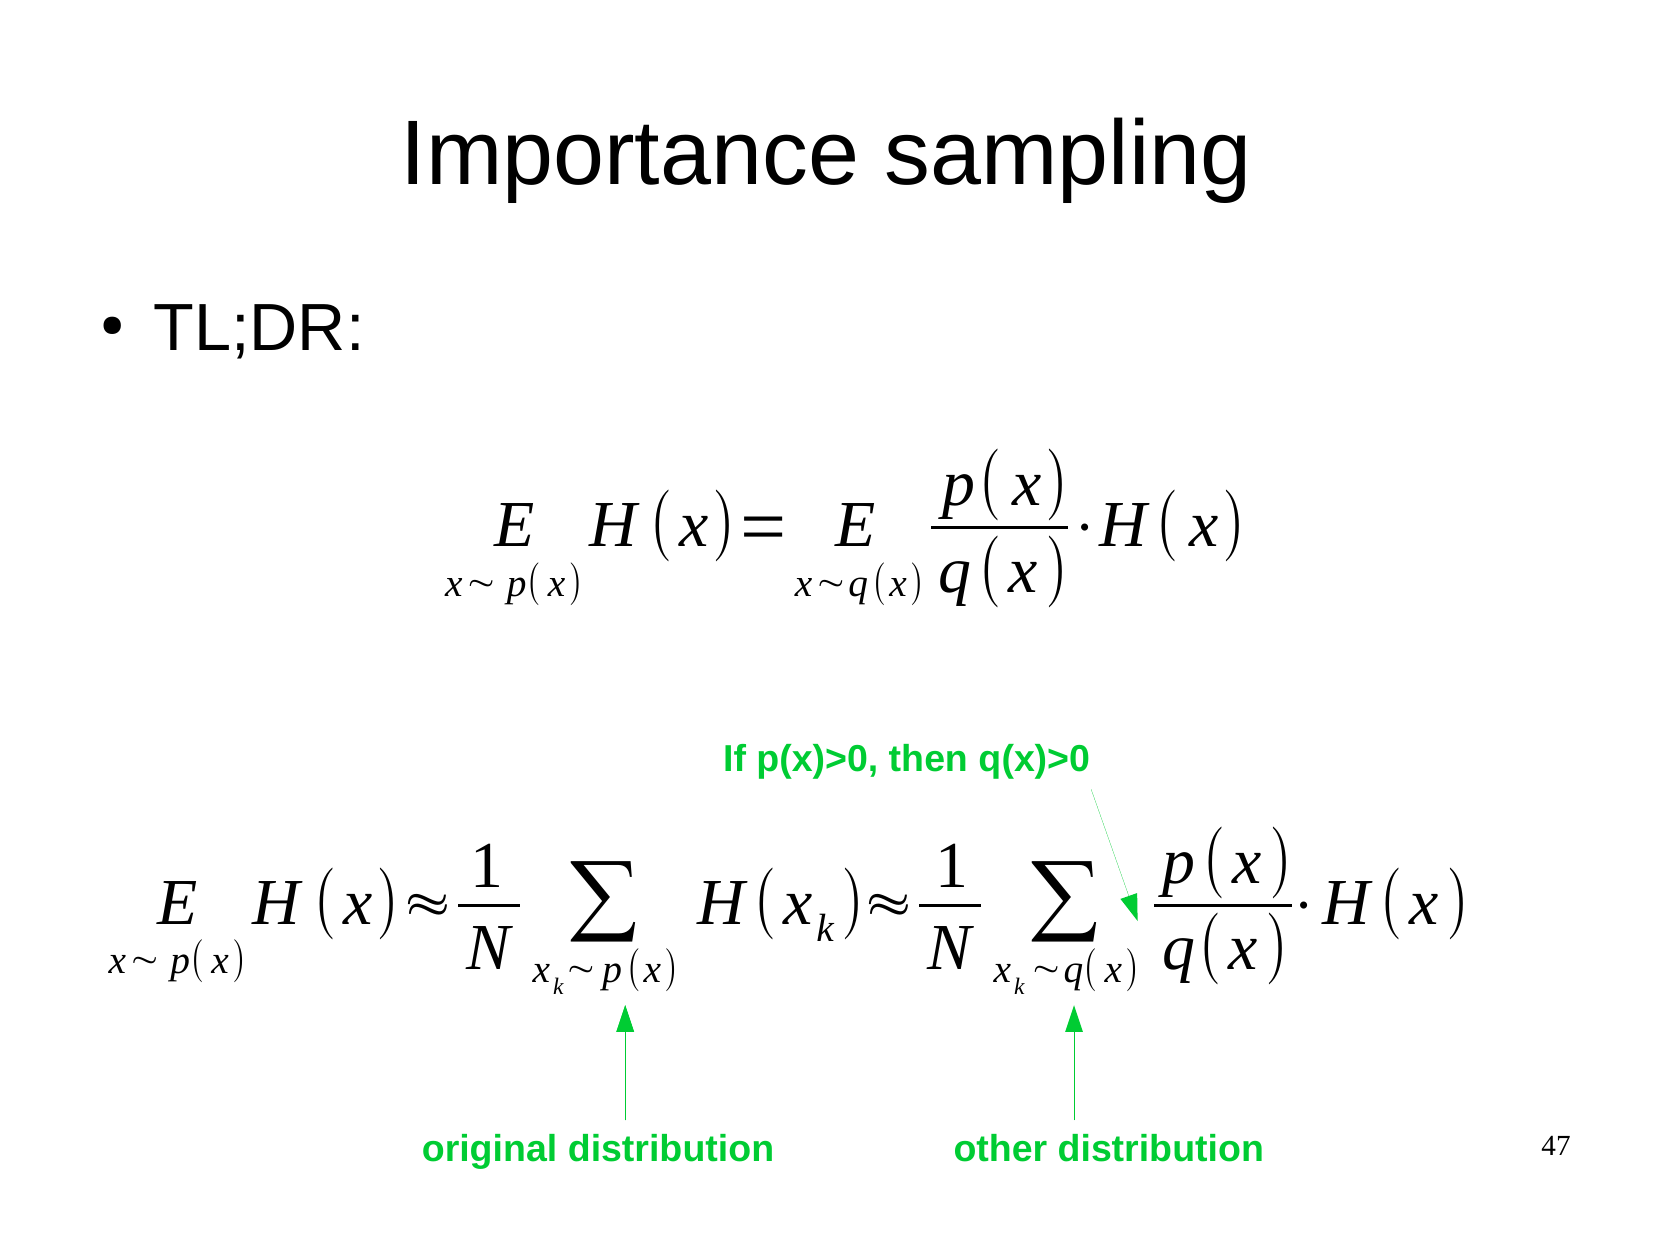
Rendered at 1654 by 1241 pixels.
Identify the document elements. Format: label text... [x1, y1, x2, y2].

text_box If p(x)>0, then q(x)>0 [708, 729, 1106, 787]
text_box original distribution [407, 1119, 790, 1177]
chart [428, 444, 1262, 612]
chart [92, 822, 1483, 999]
title Importance sampling [82, 49, 1571, 257]
list TL;DR: [82, 290, 1571, 1010]
text_box other distribution [938, 1119, 1280, 1177]
